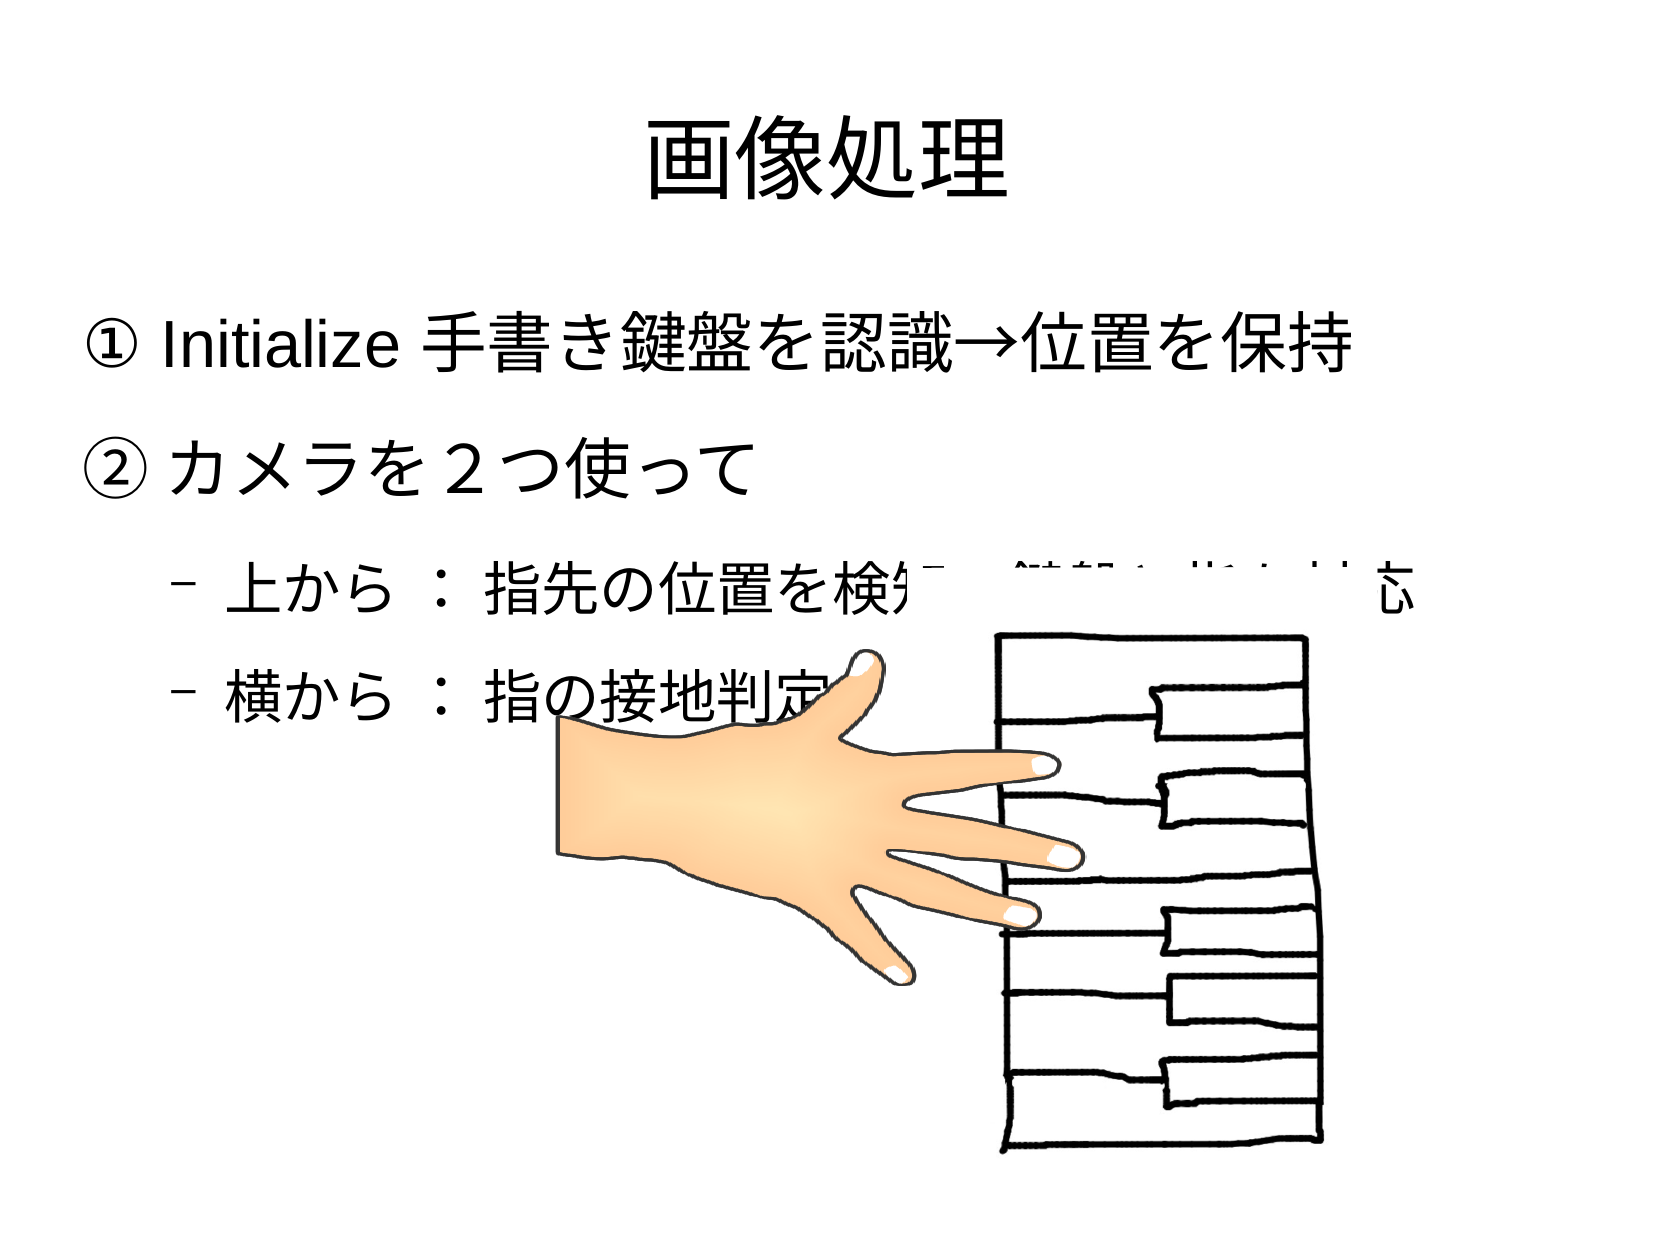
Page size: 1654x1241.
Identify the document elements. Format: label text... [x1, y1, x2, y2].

picture [555, 566, 1379, 1196]
list ① Initialize 手書き鍵盤を認識→位置を保持 ② カメラを２つ使って 上から ： 指先の位置を検知、鍵盤と指を対応 横から ： 指の接地判定 [82, 290, 1571, 1010]
title 画像処理 [82, 49, 1571, 257]
